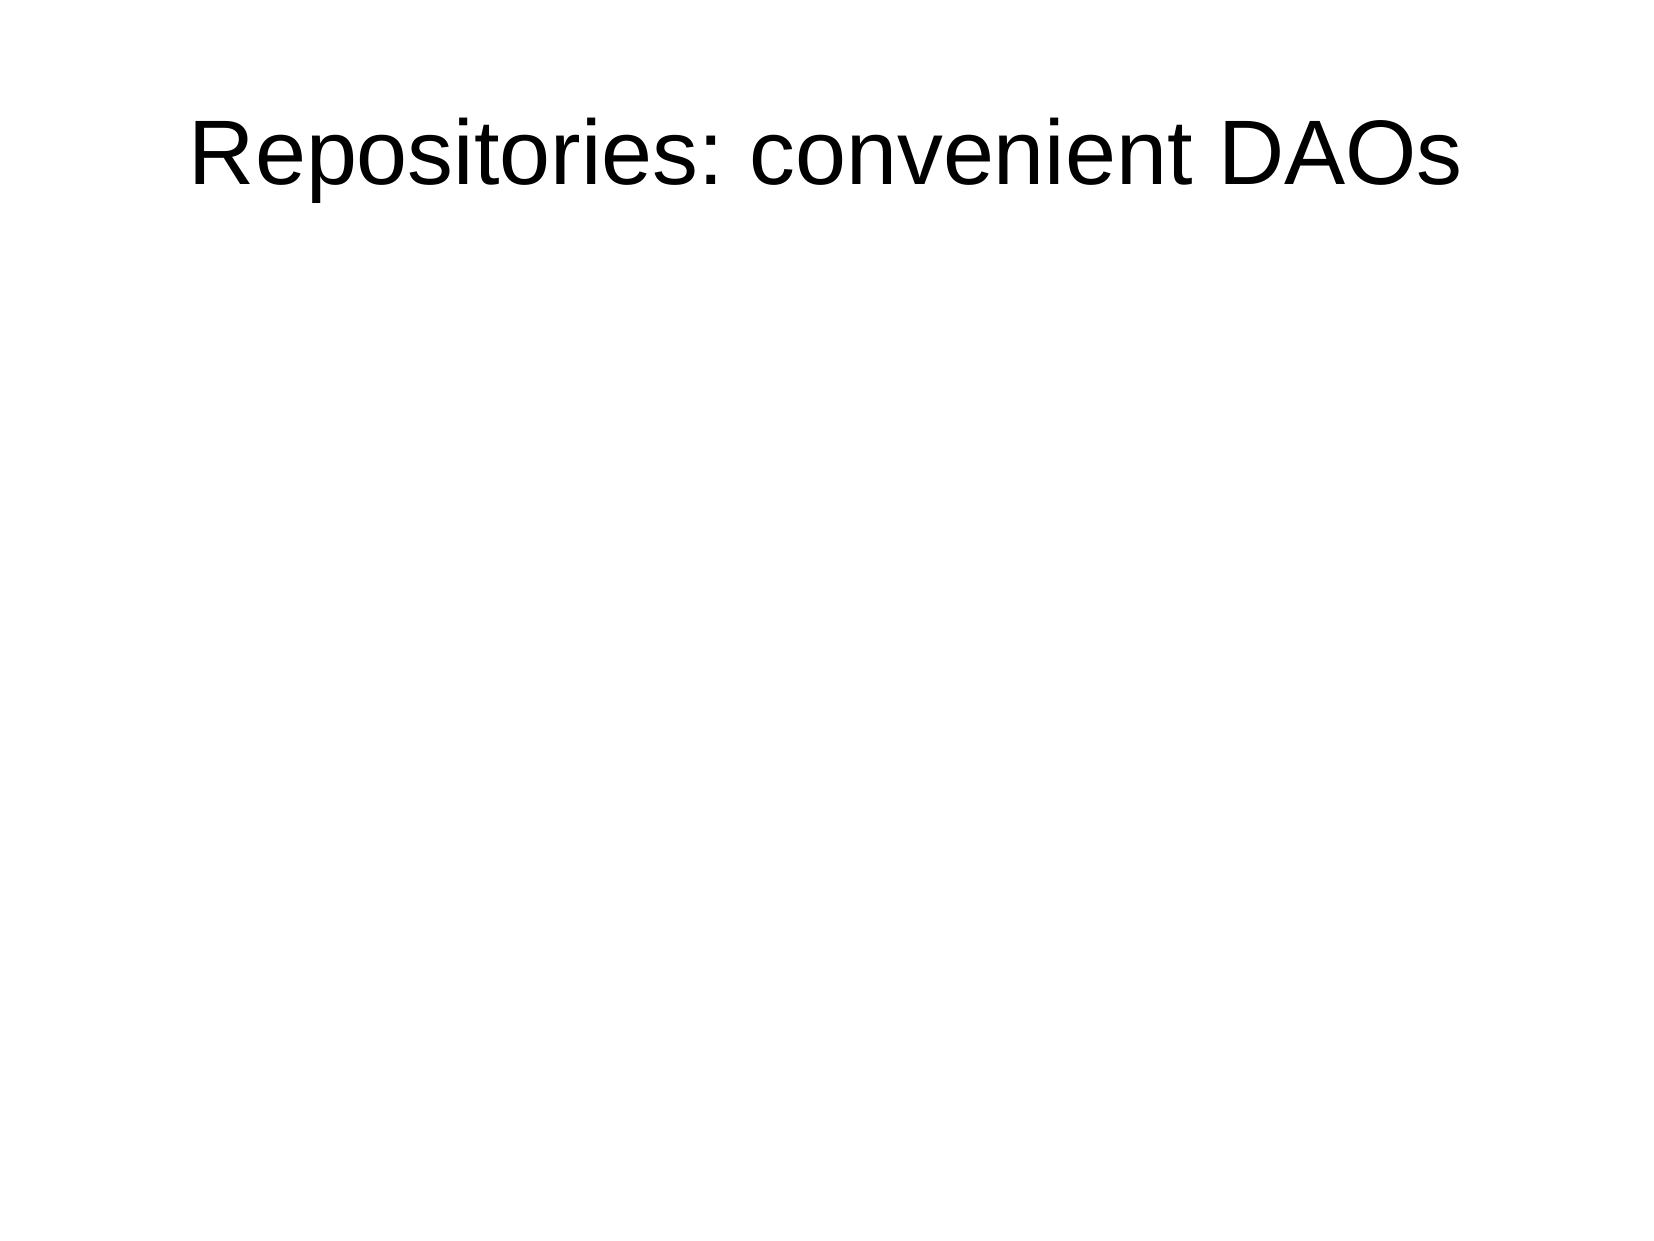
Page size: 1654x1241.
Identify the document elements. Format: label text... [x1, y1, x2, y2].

title Repositories: convenient DAOs [82, 49, 1571, 257]
